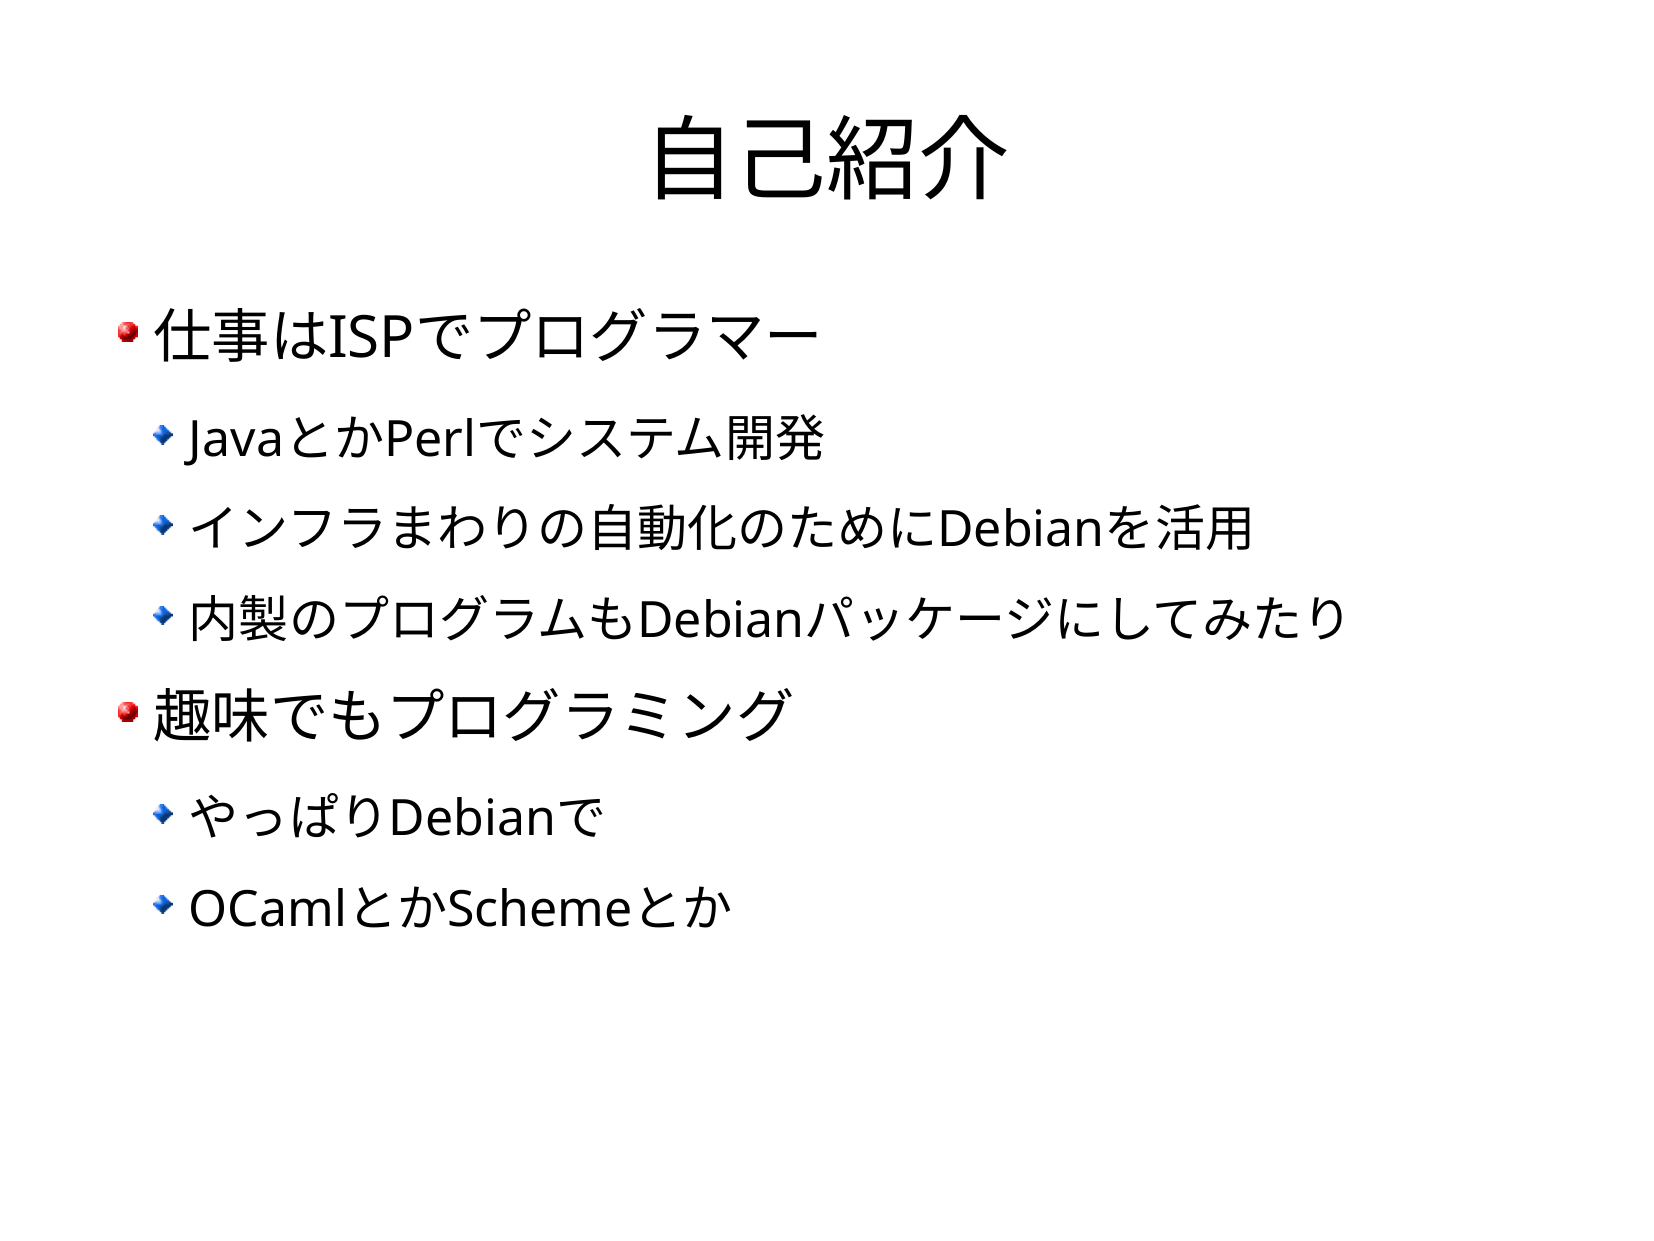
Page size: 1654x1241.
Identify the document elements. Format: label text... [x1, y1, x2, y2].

list 仕事はISPでプログラマー JavaとかPerlでシステム開発 インフラまわりの自動化のためにDebianを活用 内製のプログラムもDebianパッケージにしてみたり 趣味でもプログラミング やっぱりDebianで OCamlとかSchemeとか [82, 290, 1571, 1109]
title 自己紹介 [82, 56, 1571, 250]
